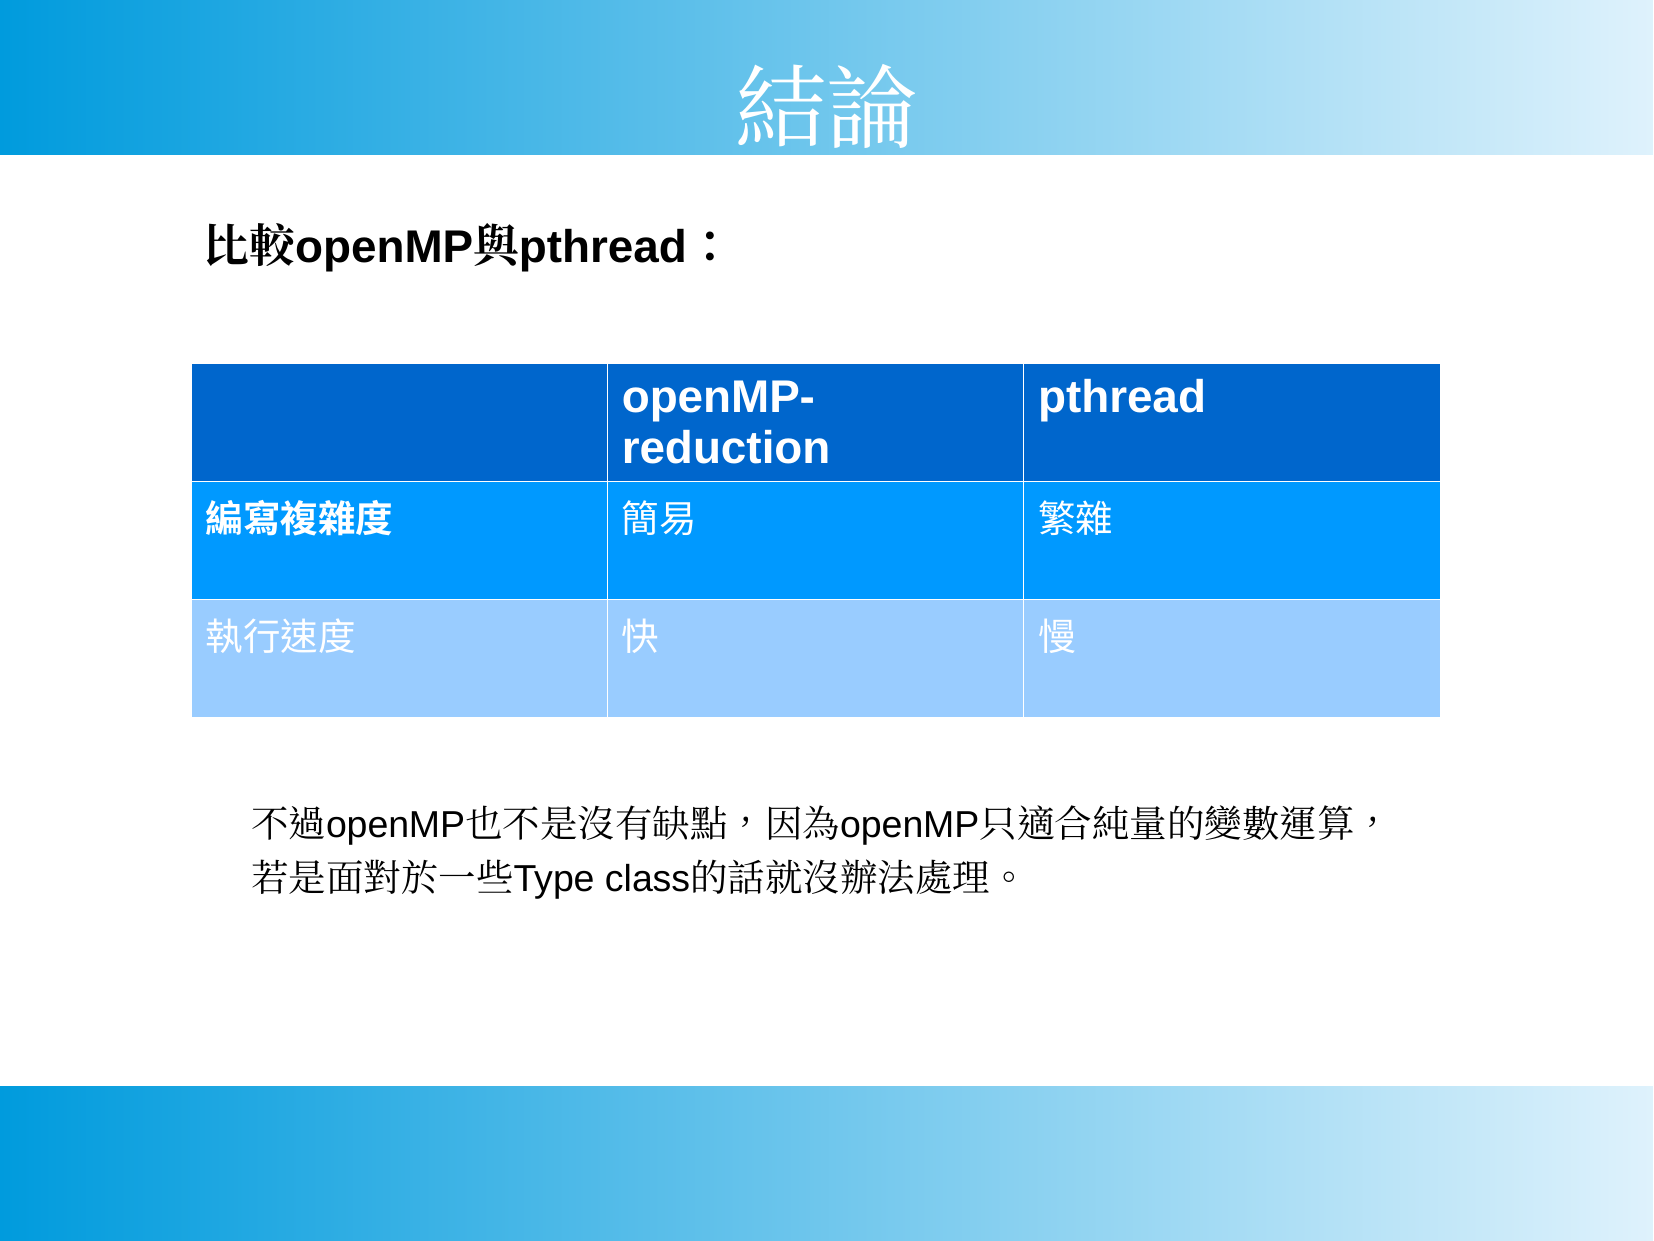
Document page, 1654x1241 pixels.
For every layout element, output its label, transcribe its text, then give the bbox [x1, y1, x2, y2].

table_cell 快 [608, 600, 1023, 717]
table_cell 簡易 [608, 482, 1023, 599]
text_box 比較openMP與pthread： [188, 202, 748, 284]
title 結論 [82, 35, 1571, 168]
table_cell 繁雜 [1024, 482, 1440, 599]
table_header [192, 364, 607, 481]
text_box 不過openMP也不是沒有缺點，因為openMP只適合純量的變數運算， 若是面對於一些Type class的話就沒辦法處理。 [236, 786, 1407, 910]
table_cell 編寫複雜度 [192, 482, 607, 599]
table_cell 執行速度 [192, 600, 607, 717]
table_header openMP-reduction [608, 364, 1023, 481]
table_cell 慢 [1024, 600, 1440, 717]
table_header pthread [1024, 364, 1440, 481]
